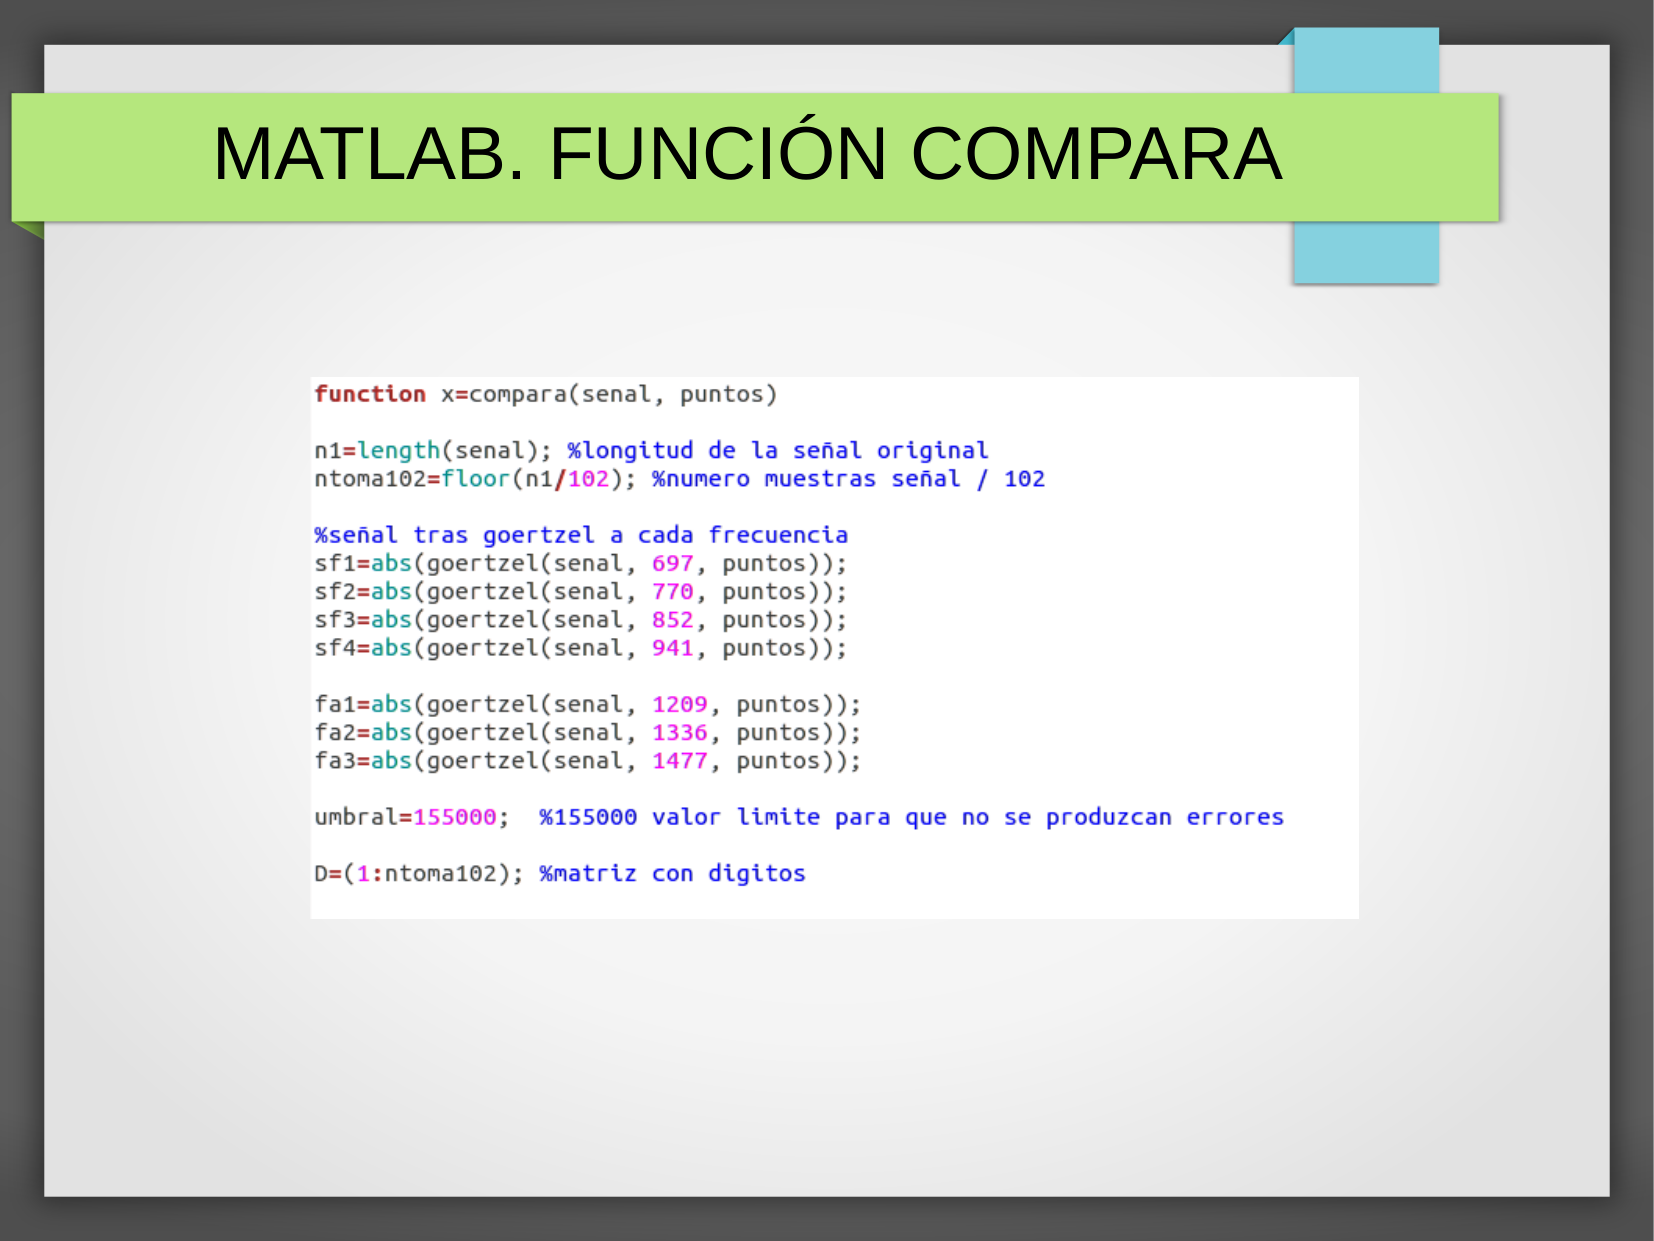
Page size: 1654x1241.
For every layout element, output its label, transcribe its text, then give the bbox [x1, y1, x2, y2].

picture [0, 0, 1654, 1241]
title MATLAB. FUNCIÓN COMPARA [212, 94, 1394, 213]
